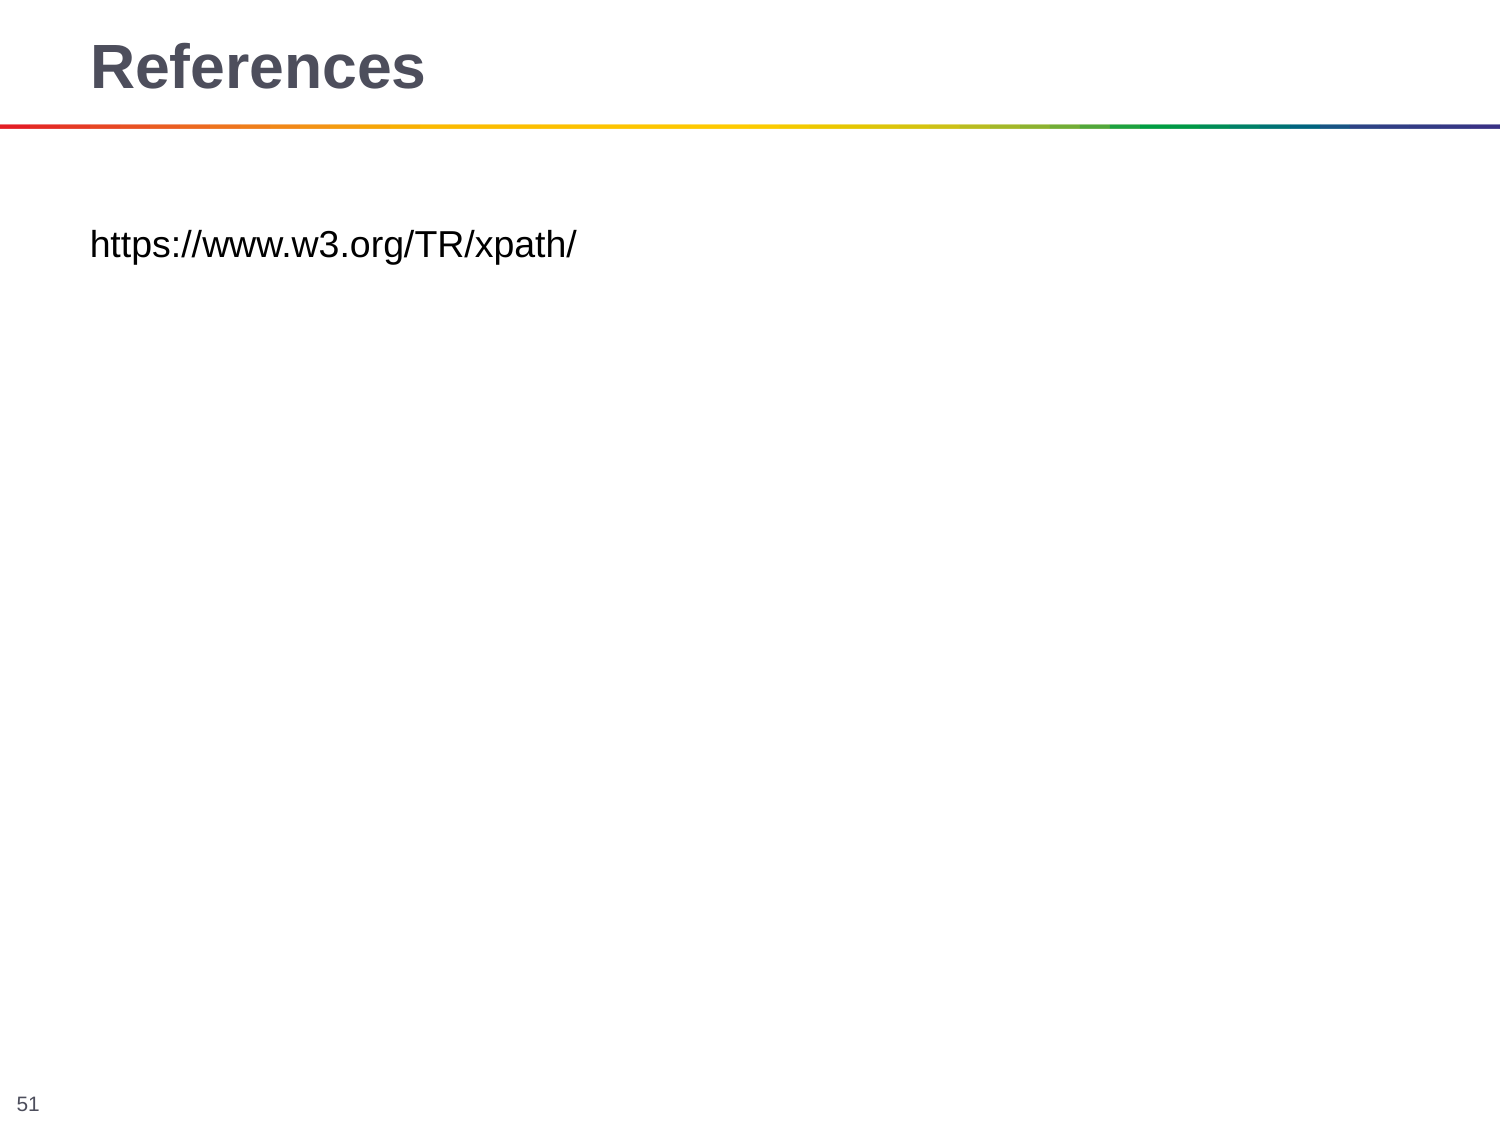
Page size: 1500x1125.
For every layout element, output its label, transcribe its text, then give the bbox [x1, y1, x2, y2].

text_box https://www.w3.org/TR/xpath/ [75, 212, 1307, 273]
title References [75, 17, 1425, 109]
